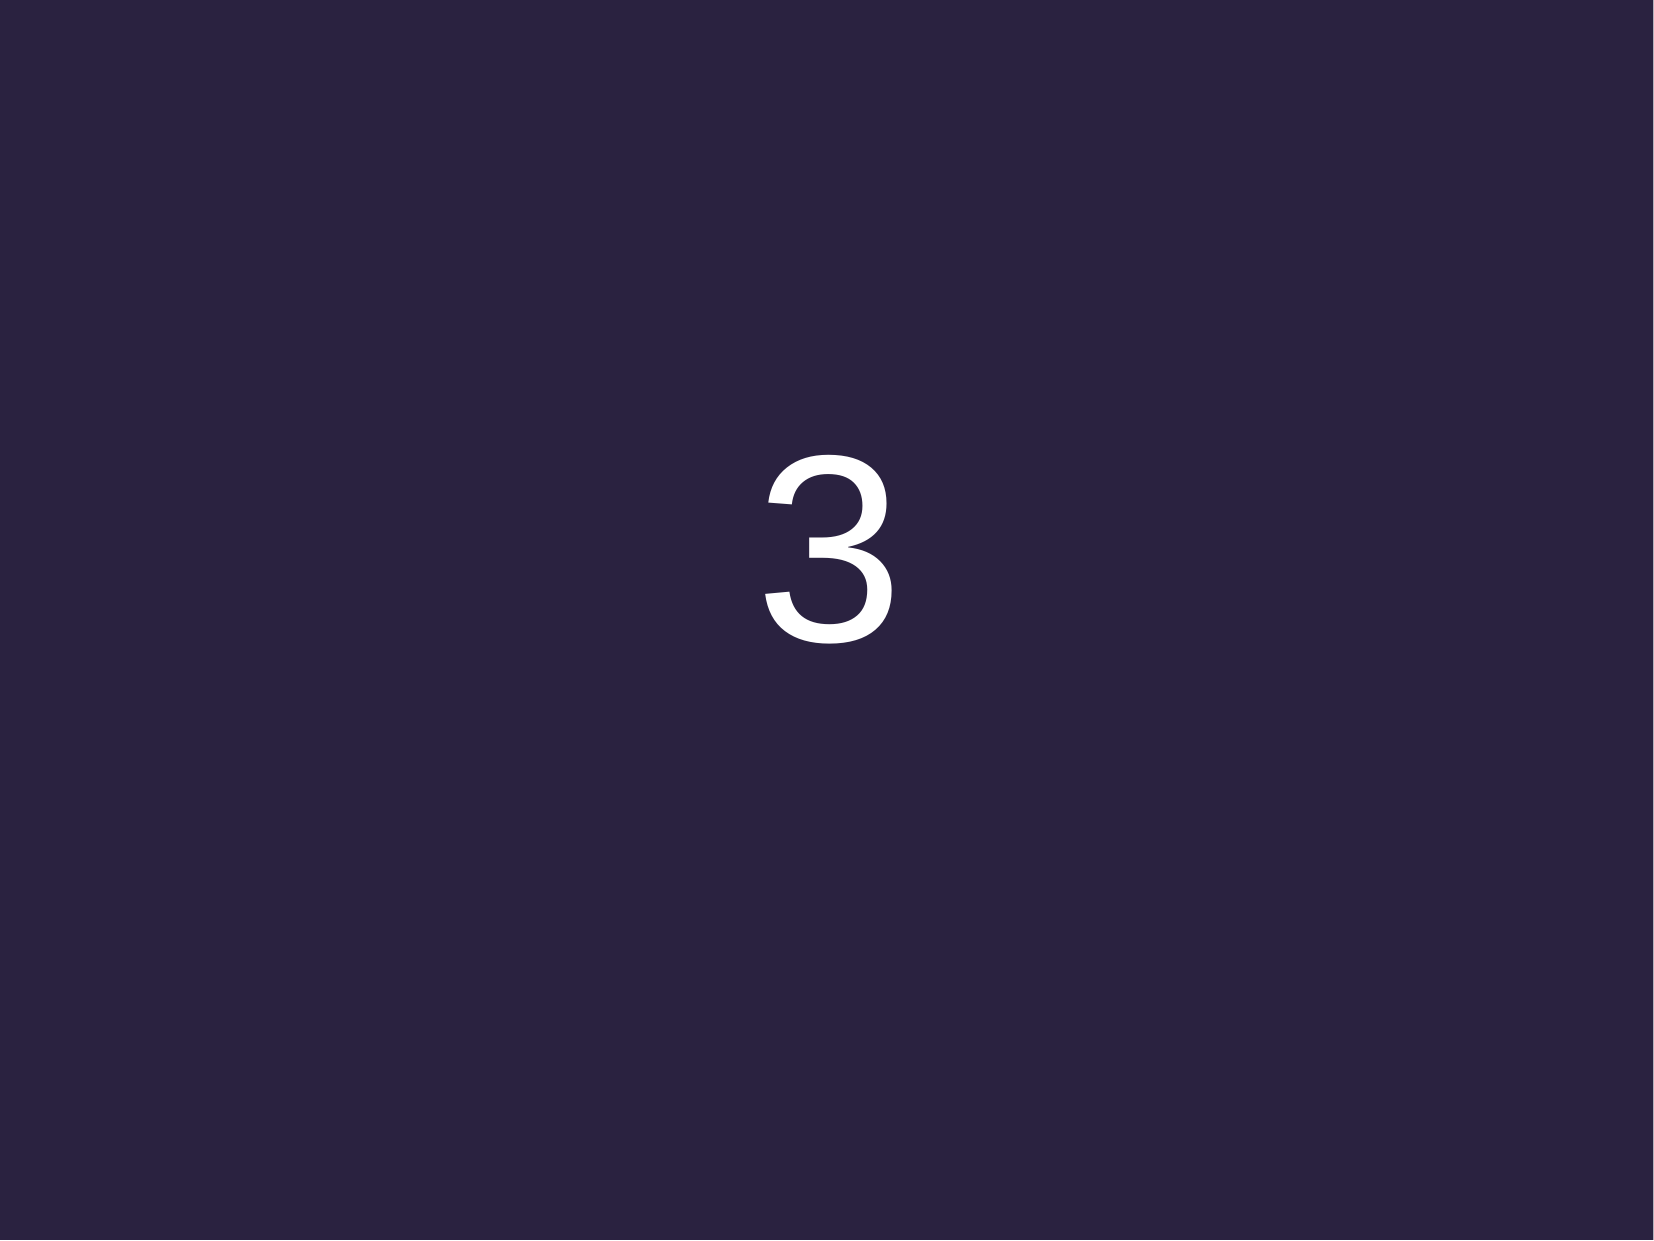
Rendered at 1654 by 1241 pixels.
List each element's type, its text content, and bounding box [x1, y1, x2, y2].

title 3 [2, 312, 1654, 785]
